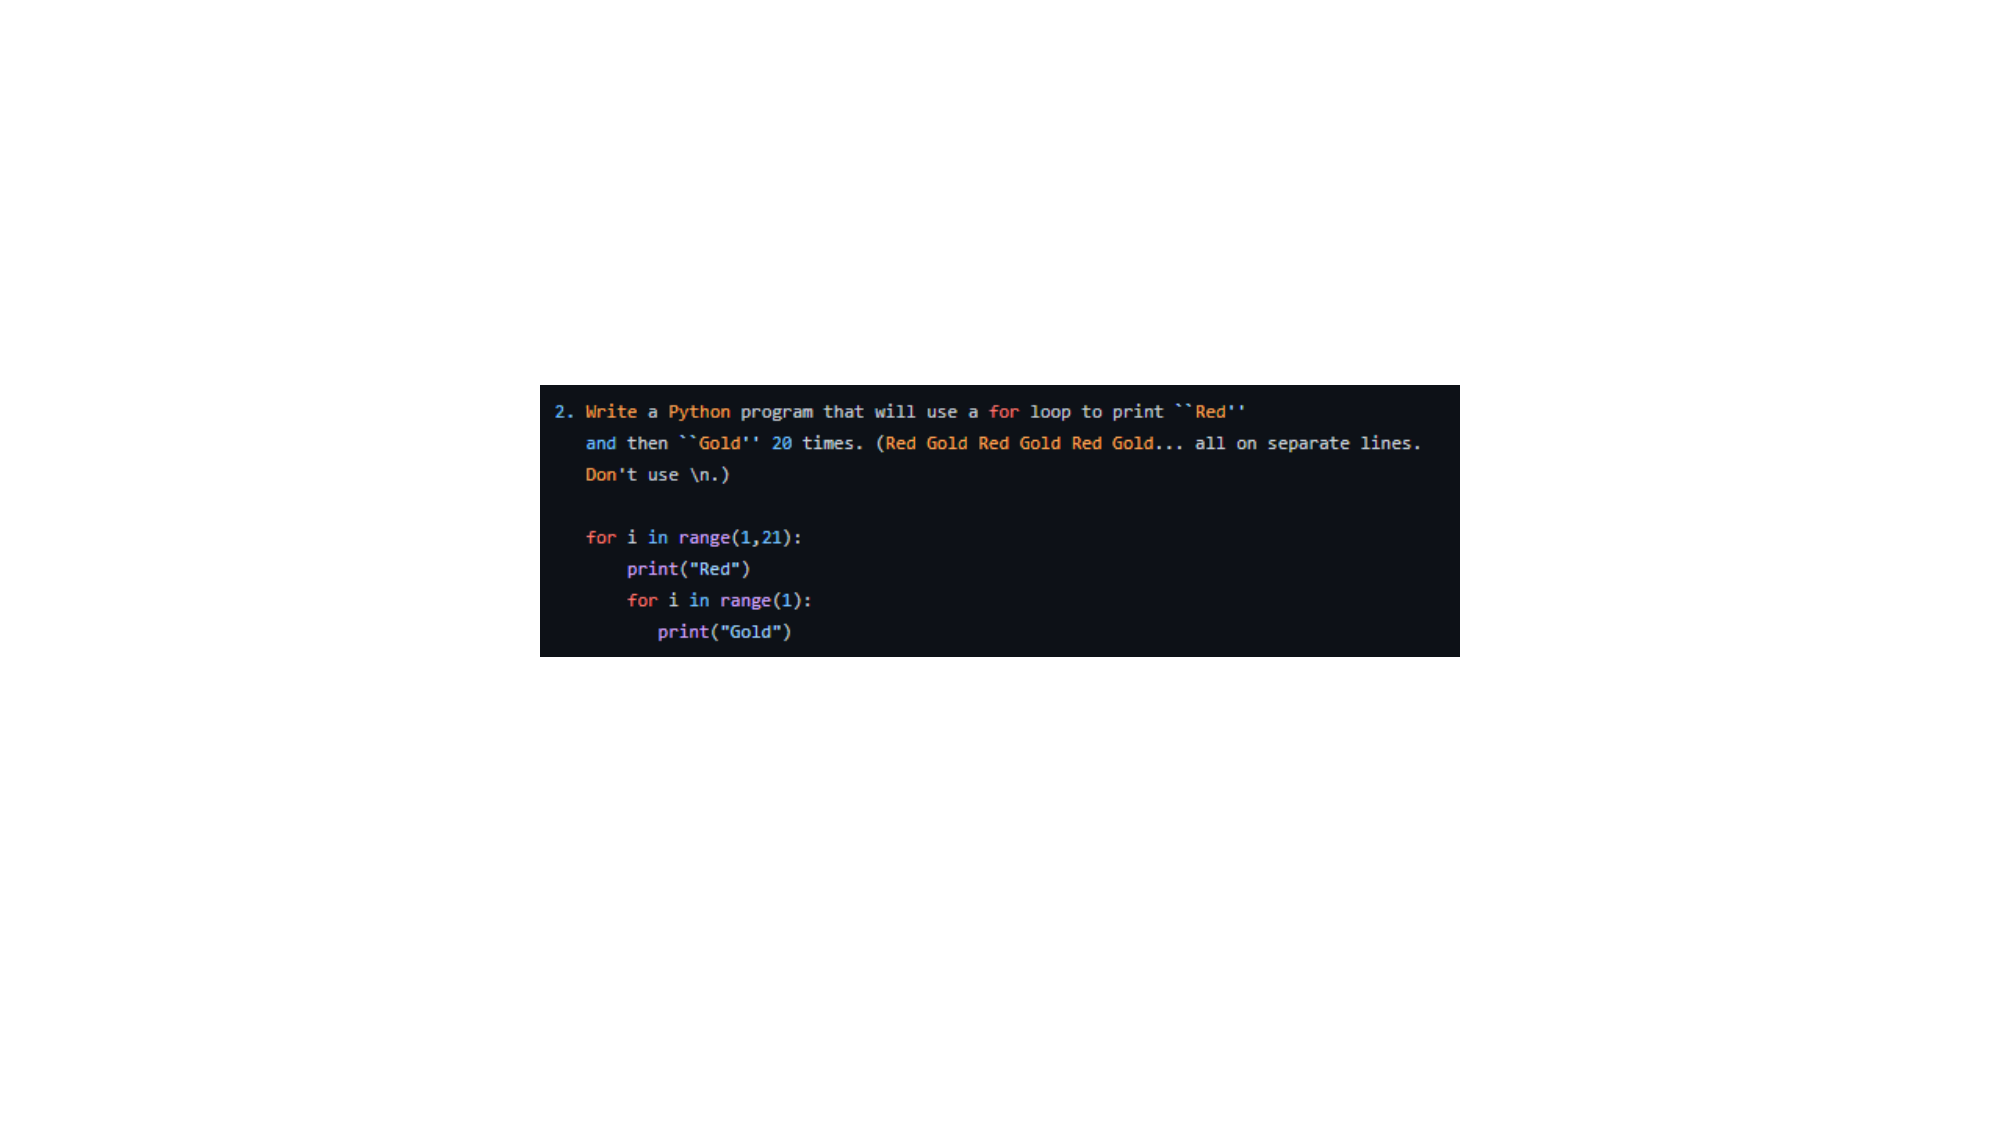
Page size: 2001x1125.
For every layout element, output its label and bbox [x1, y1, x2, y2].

picture [540, 386, 1460, 657]
